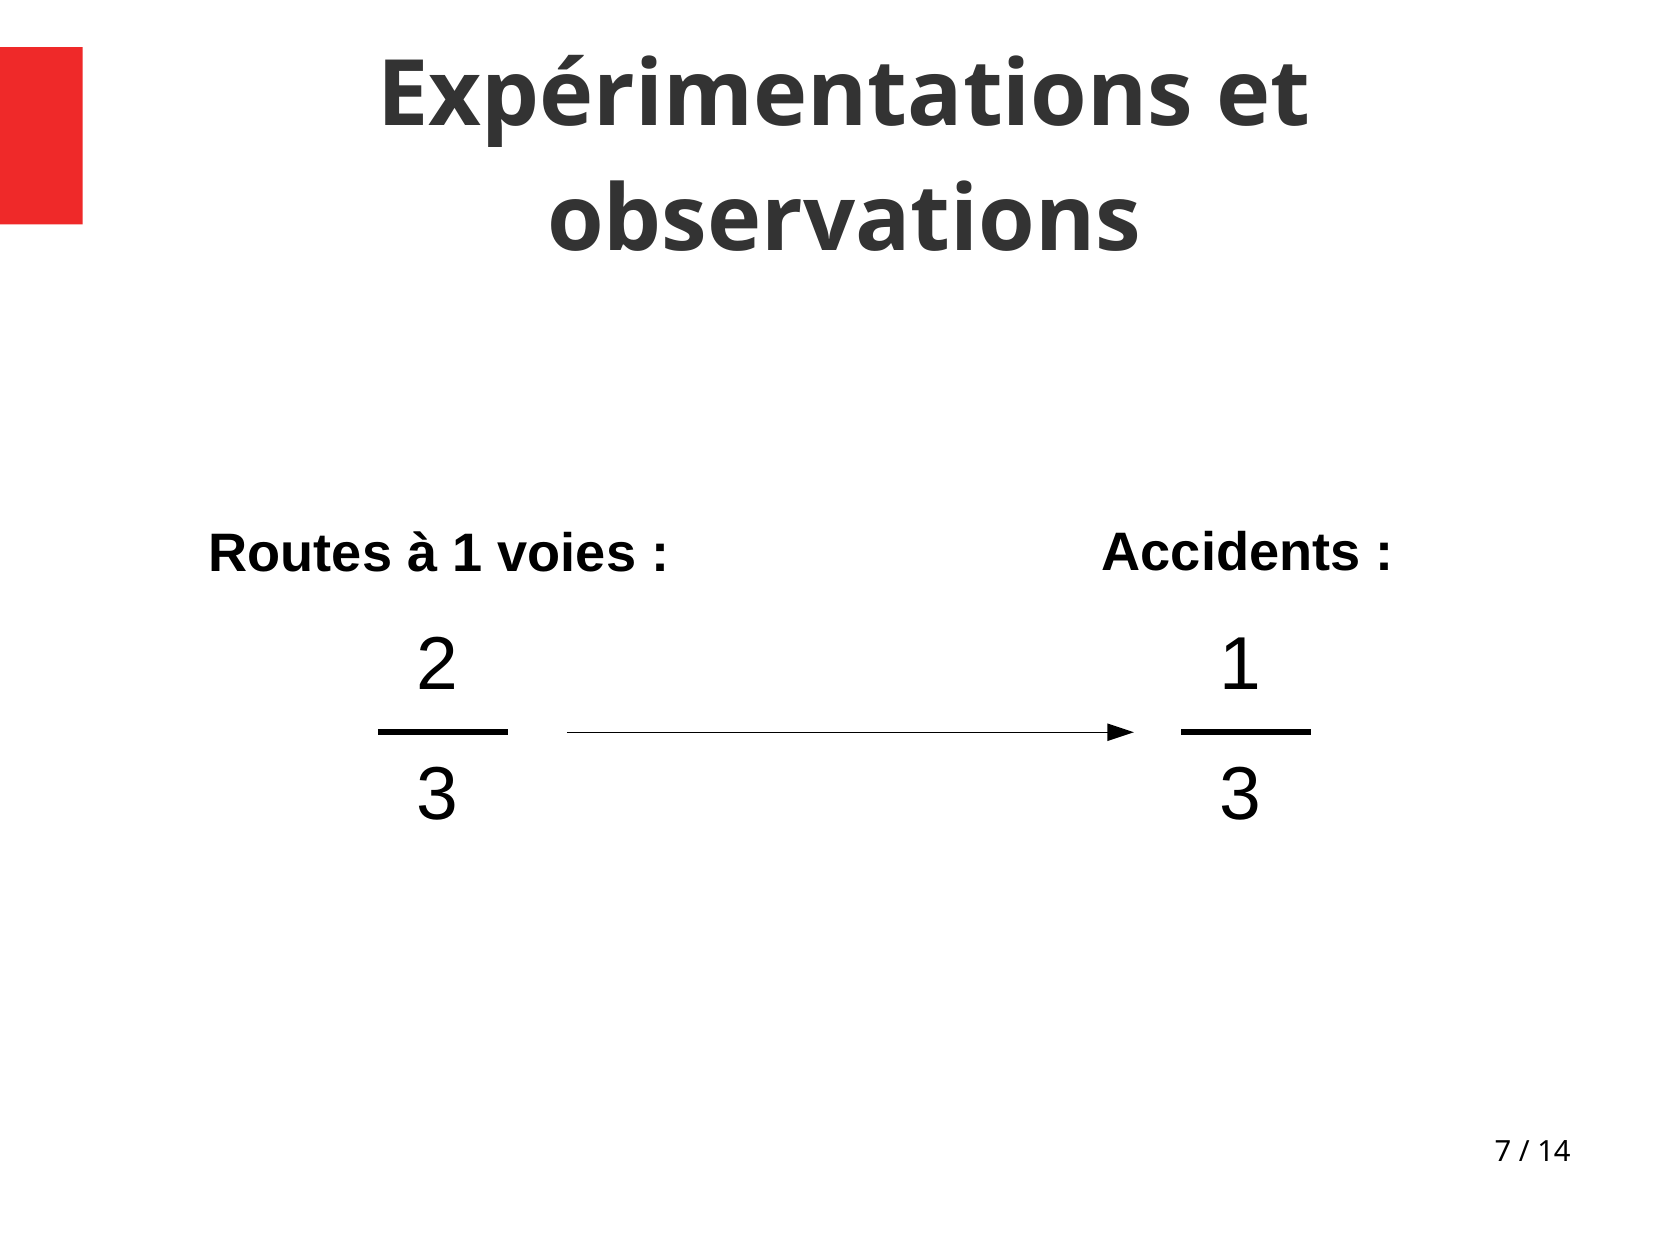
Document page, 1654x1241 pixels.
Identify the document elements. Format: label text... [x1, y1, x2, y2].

text_box Routes à 1 voies : [193, 515, 686, 591]
text_box 1 [1204, 650, 1277, 713]
text_box 3 [1204, 744, 1277, 843]
text_box 3 [401, 744, 473, 843]
title Expérimentations et observations [118, 45, 1571, 260]
text_box 2 [401, 614, 473, 713]
text_box Accidents : [1086, 513, 1430, 650]
